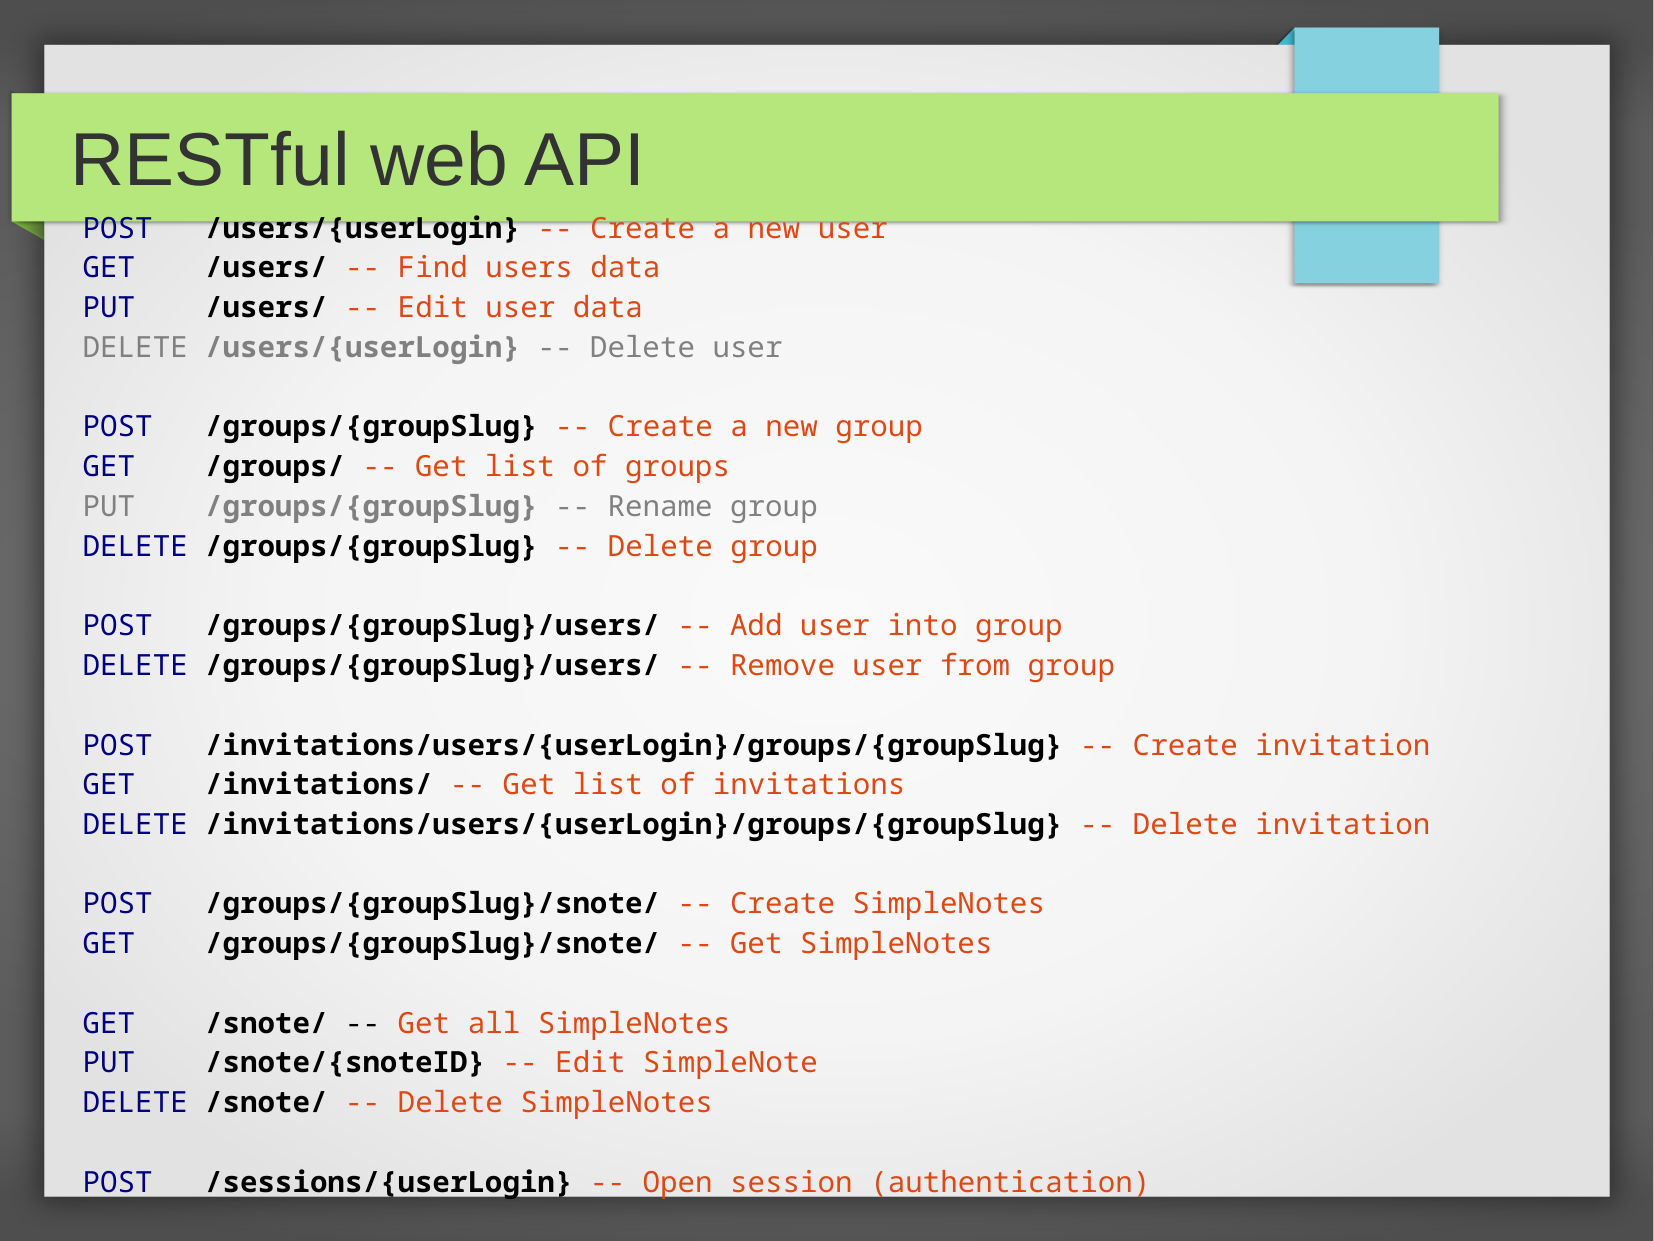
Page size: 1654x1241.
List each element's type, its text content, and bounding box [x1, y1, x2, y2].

subtitle POST /users/{userLogin} -- Create a new user GET /users/ -- Find users data PUT /users/ -- Edit user data DELETE /users/{userLogin} -- Delete user POST /groups/{groupSlug} -- Create a new group GET /groups/ -- Get list of groups PUT /groups/{groupSlug} -- Rename group DELETE /groups/{groupSlug} -- Delete group POST /groups/{groupSlug}/users/ -- Add user into group DELETE /groups/{groupSlug}/users/ -- Remove user from group POST /invitations/users/{userLogin}/groups/{groupSlug} -- Create invitation GET /invitations/ -- Get list of invitations DELETE /invitations/users/{userLogin}/groups/{groupSlug} -- Delete invitation POST /groups/{groupSlug}/snote/ -- Create SimpleNotes GET /groups/{groupSlug}/snote/ -- Get SimpleNotes GET /snote/ -- Get all SimpleNotes PUT /snote/{snoteID} -- Edit SimpleNote DELETE /snote/ -- Delete SimpleNotes POST /sessions/{userLogin} -- Open session (authentication) [82, 268, 1538, 1139]
picture [0, 0, 1654, 1241]
title RESTful web API [70, 106, 1229, 213]
